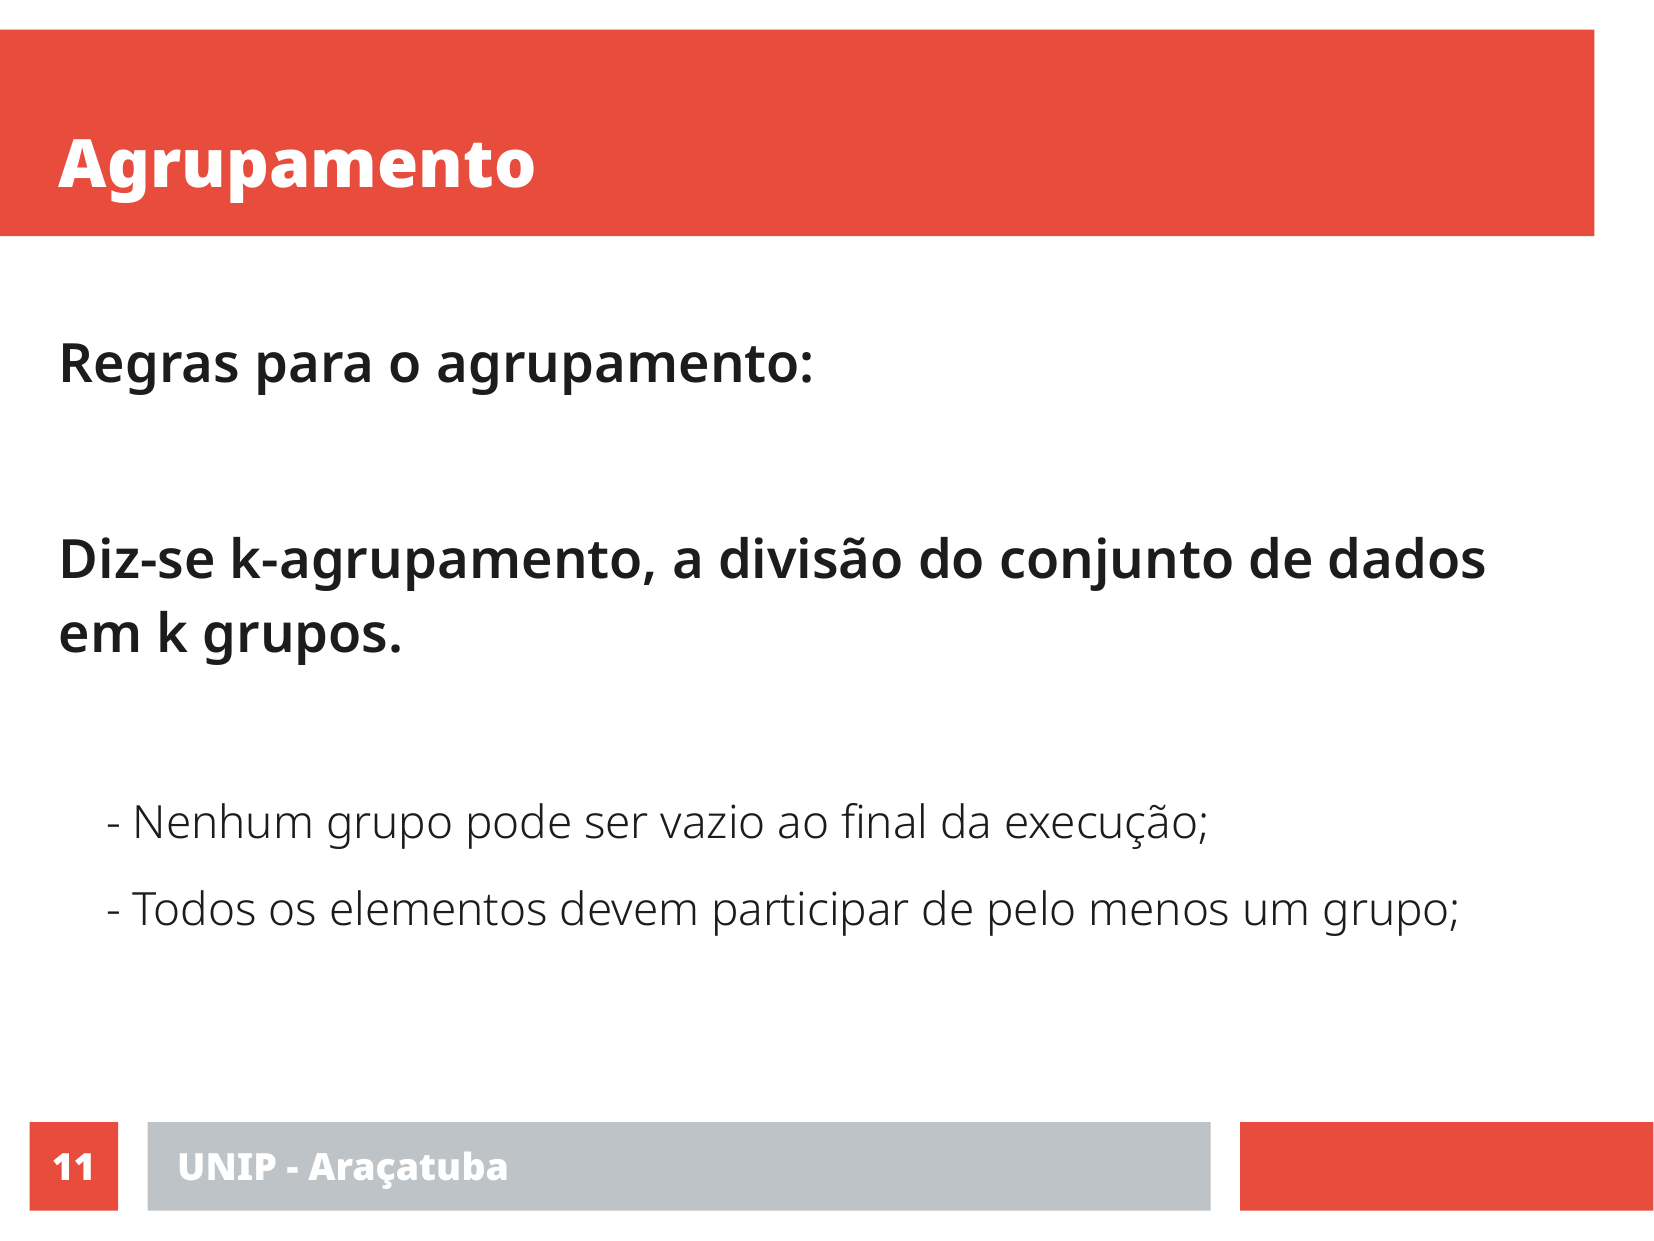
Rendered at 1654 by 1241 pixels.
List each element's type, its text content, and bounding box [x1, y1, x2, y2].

title Agrupamento [59, 59, 1595, 207]
list Regras para o agrupamento: Diz-se k-agrupamento, a divisão do conjunto de dados em k grupos. - Nenhum grupo pode ser vazio ao final da execução; - Todos os elementos devem participar de pelo menos um grupo; [59, 324, 1565, 1093]
